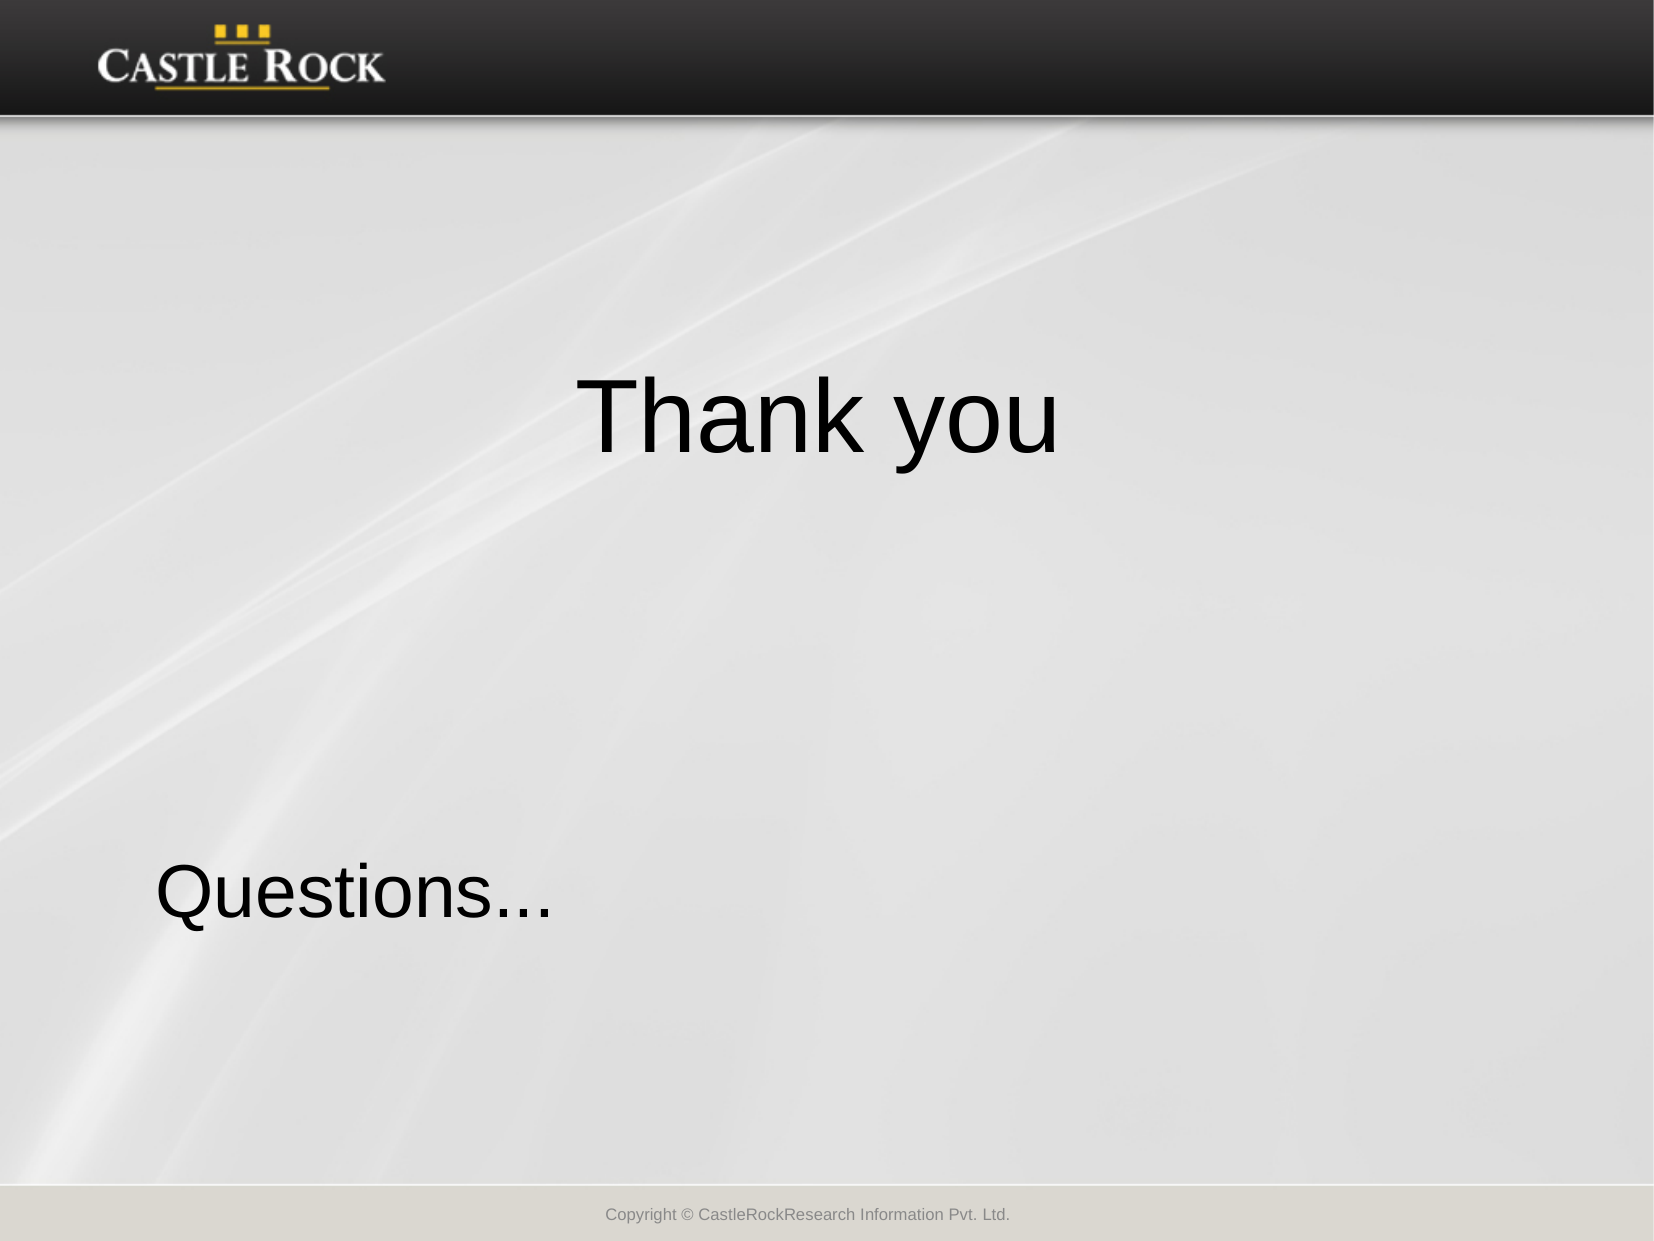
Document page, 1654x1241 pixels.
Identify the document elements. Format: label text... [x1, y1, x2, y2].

picture [0, 0, 1654, 1241]
list Questions... [82, 399, 1570, 1221]
title Thank you [75, 300, 1563, 522]
